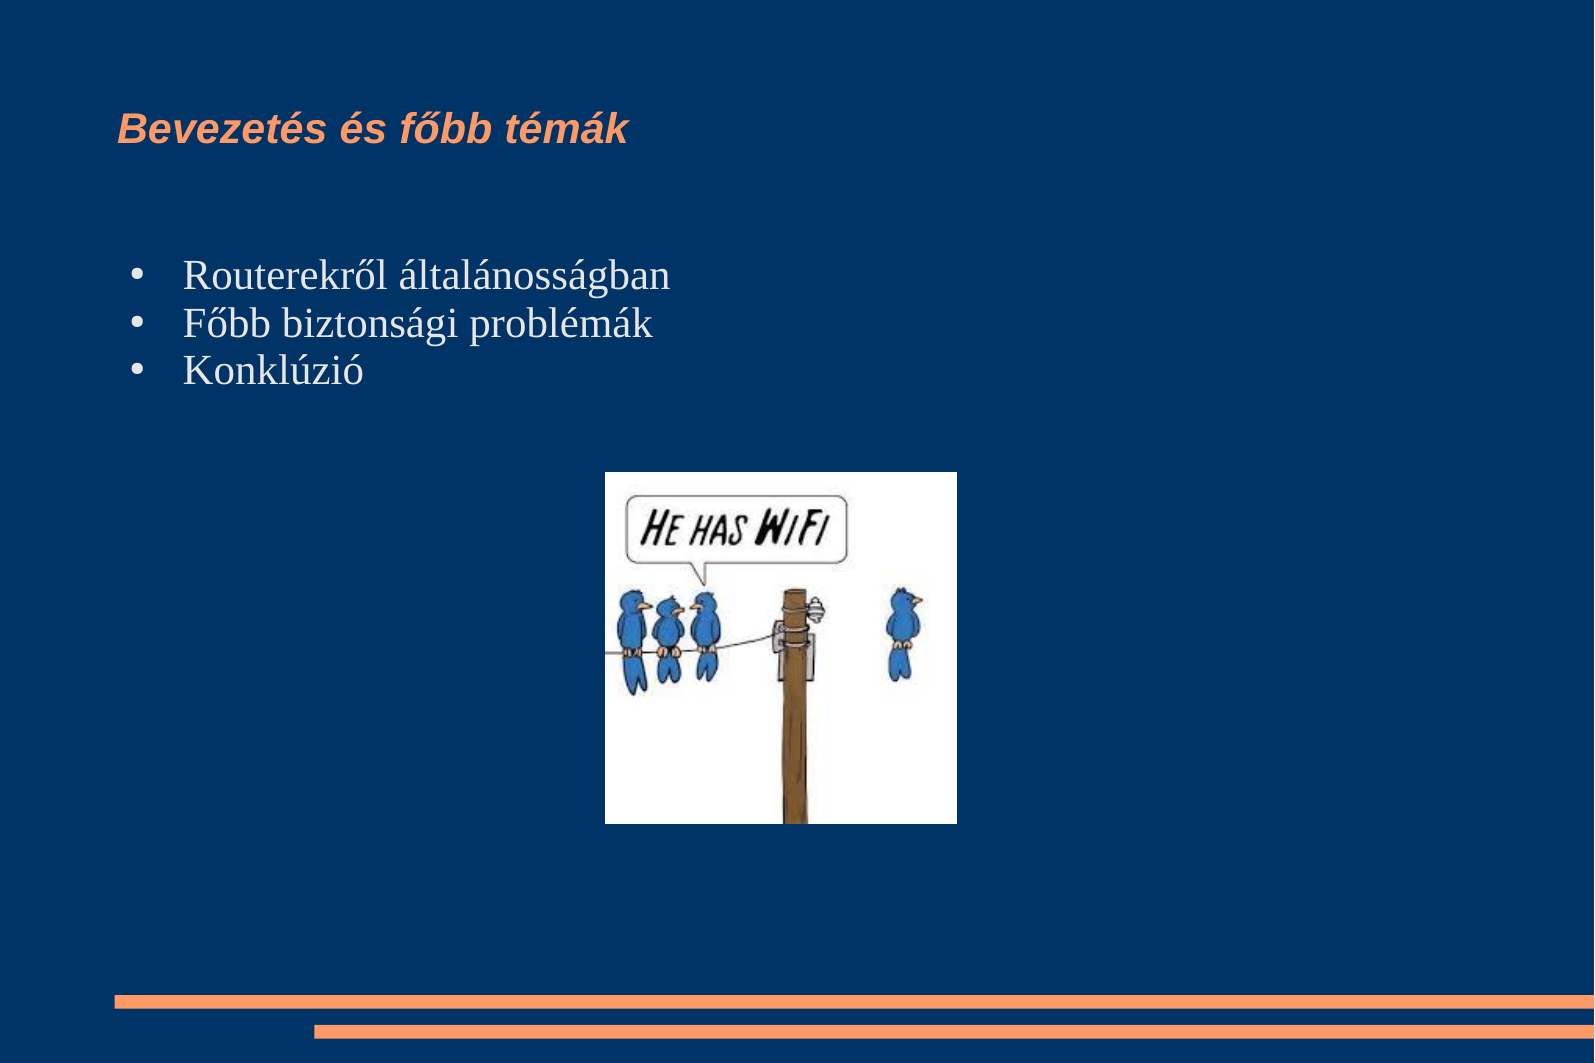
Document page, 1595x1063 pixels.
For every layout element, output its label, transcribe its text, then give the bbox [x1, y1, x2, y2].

title Bevezetés és főbb témák [117, 39, 1479, 218]
list Routerekről általánosságban Főbb biztonsági problémák Konklúzió [111, 251, 1453, 922]
picture [605, 472, 957, 824]
